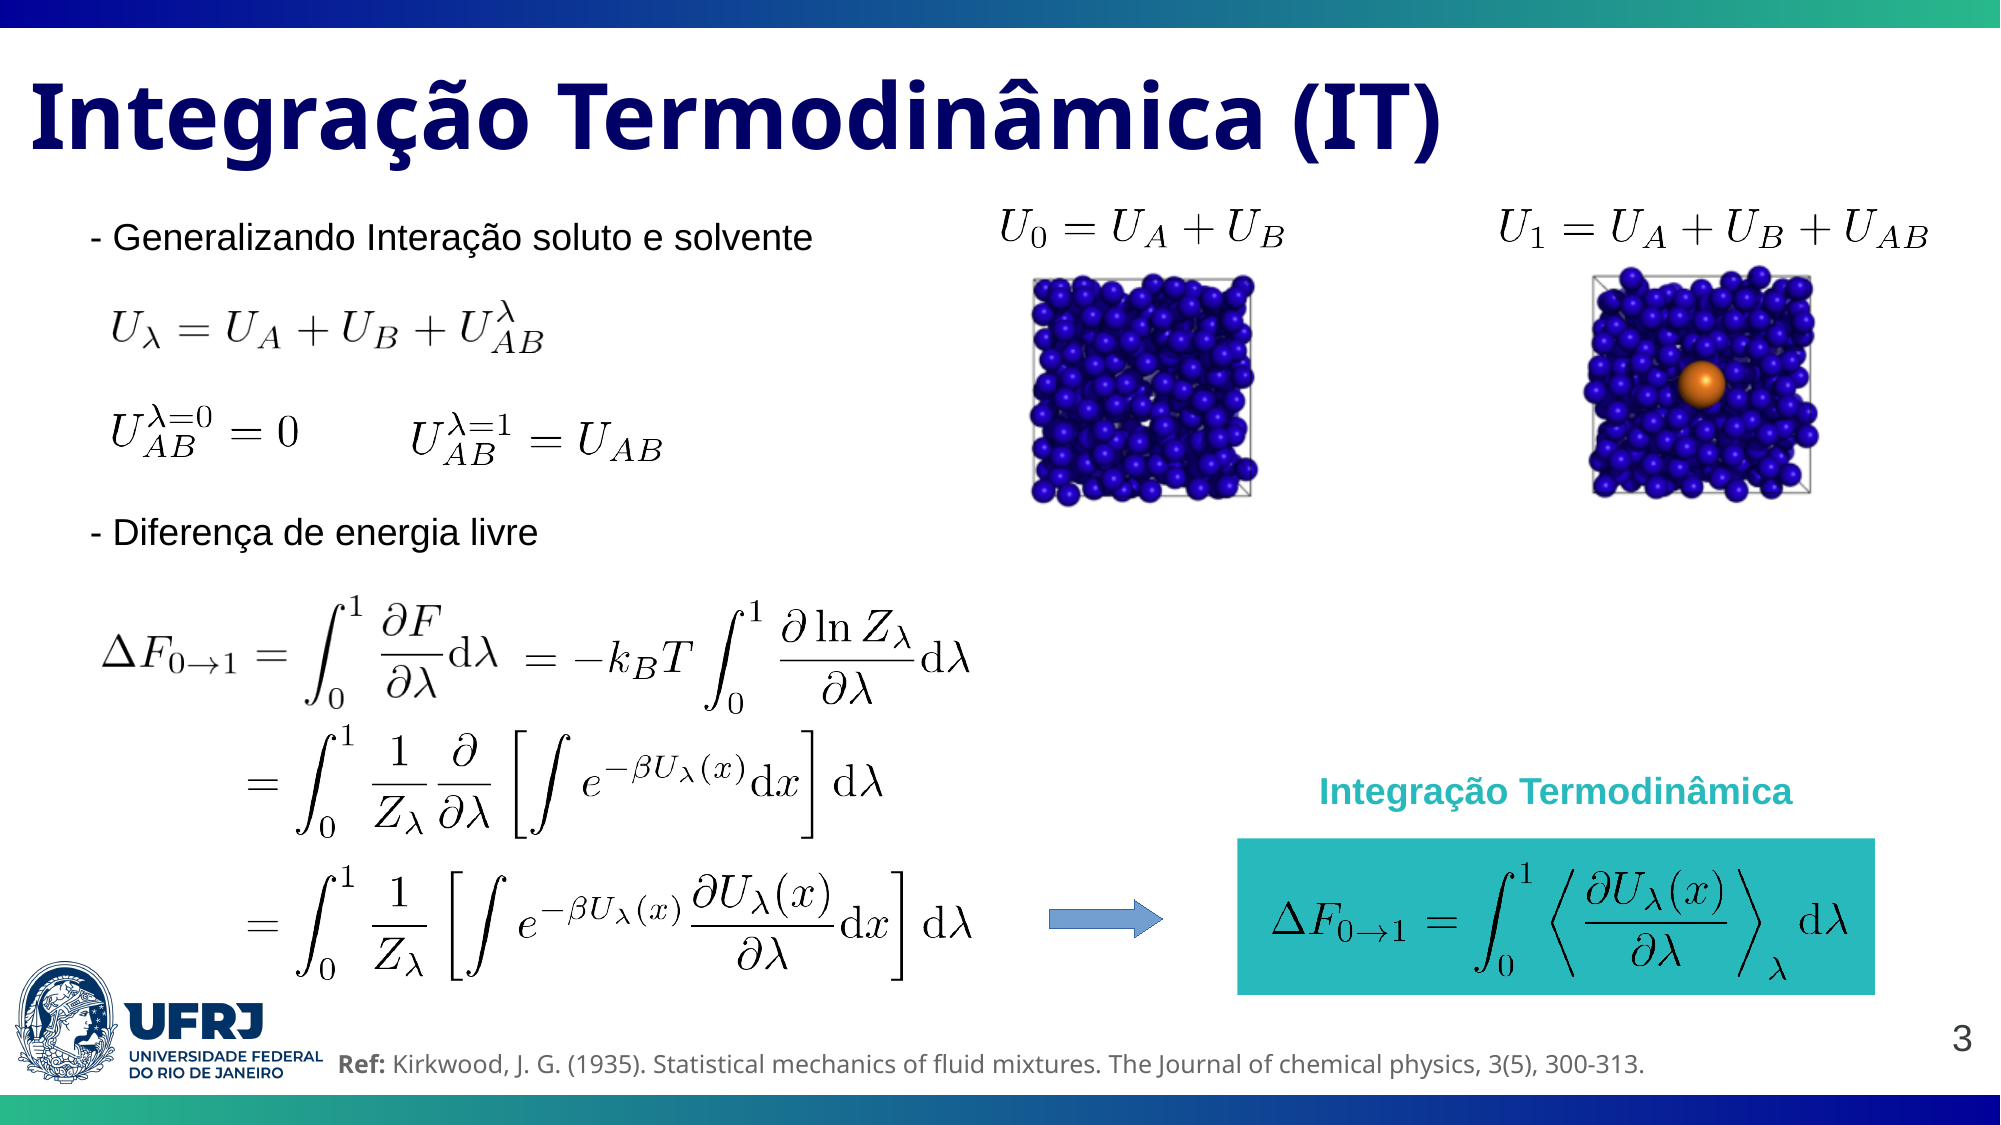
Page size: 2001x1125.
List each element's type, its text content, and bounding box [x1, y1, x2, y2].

picture [247, 724, 883, 839]
picture [1001, 209, 1284, 248]
text_box [1049, 899, 1163, 938]
text_box Ref: Kirkwood, J. G. (1935). Statistical mechanics of fluid mixtures. The Journal of chemical physics, 3(5), 300-313. [322, 1022, 2000, 1109]
picture [1271, 862, 1848, 980]
picture [412, 412, 662, 465]
text_box Integração Termodinâmica [1237, 763, 1876, 863]
picture [112, 309, 544, 353]
text_box [0, 0, 2000, 28]
text_box - Generalizando Interação soluto e solvente [75, 209, 863, 309]
picture [101, 595, 498, 709]
picture [525, 600, 970, 714]
text_box Integração Termodinâmica (IT) [15, 31, 1719, 210]
text_box [0, 1095, 2000, 1125]
picture [15, 865, 972, 1084]
text_box [1237, 863, 1875, 995]
picture [1575, 253, 1824, 526]
text_box - Diferença de energia livre [75, 504, 788, 580]
text_box <number> [1761, 1010, 1988, 1081]
picture [1500, 209, 1928, 248]
picture [1015, 253, 1264, 526]
picture [112, 404, 298, 457]
